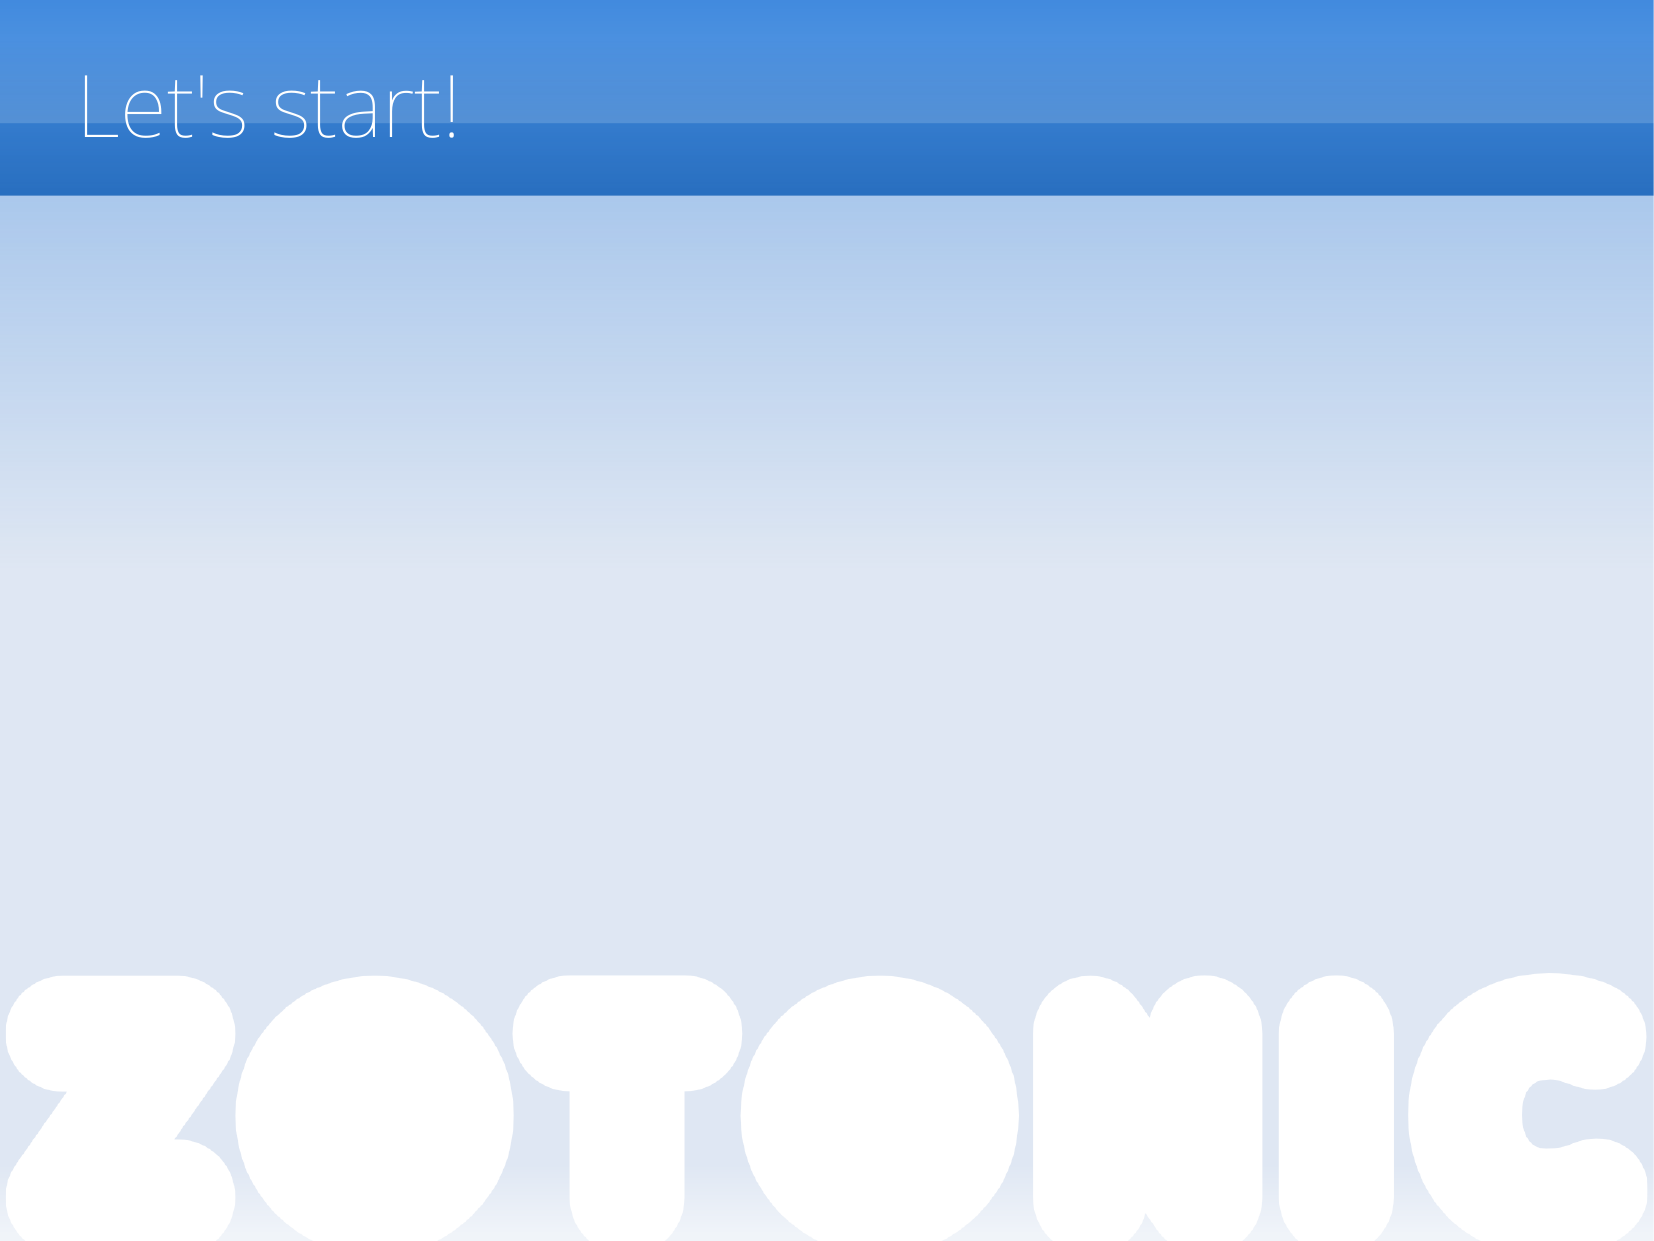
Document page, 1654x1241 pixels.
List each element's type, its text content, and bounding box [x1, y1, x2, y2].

title Let's start! [76, 0, 1565, 208]
picture [0, 0, 1654, 1241]
